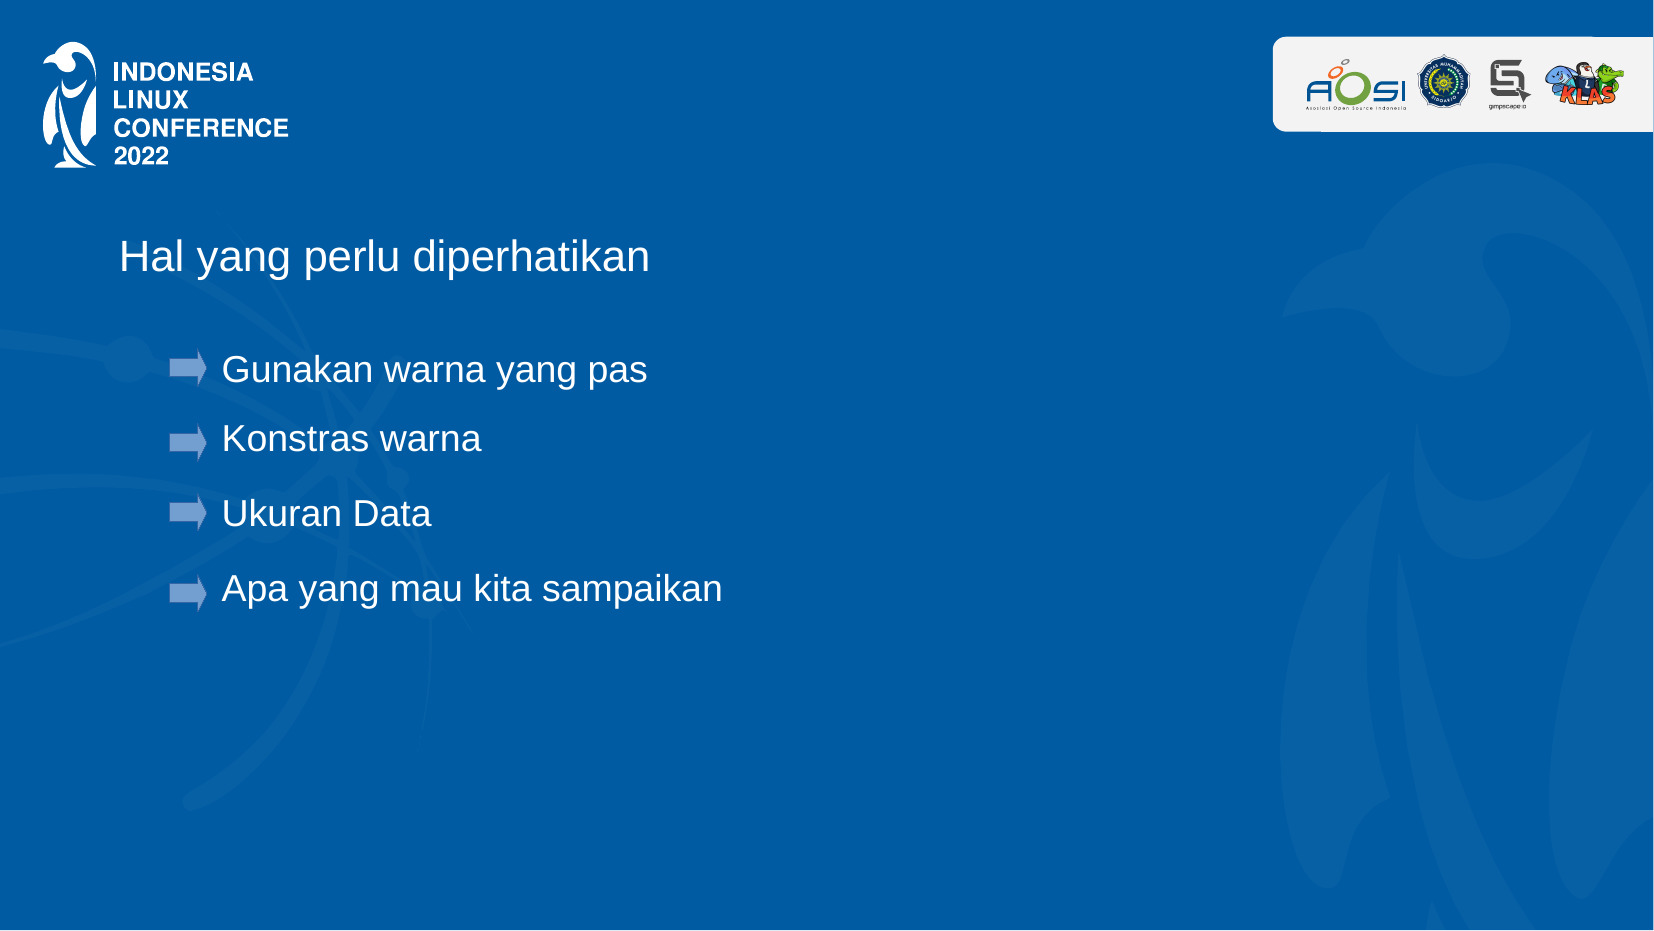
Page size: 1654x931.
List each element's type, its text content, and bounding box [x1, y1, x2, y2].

picture [1545, 62, 1624, 105]
text_box Ukuran Data [206, 485, 695, 543]
text_box Gunakan warna yang pas [206, 341, 695, 399]
text_box [169, 423, 207, 462]
picture [1417, 54, 1471, 108]
text_box Hal yang perlu diperhatikan [94, 225, 676, 338]
text_box [169, 493, 207, 531]
text_box [169, 348, 207, 387]
text_box [169, 574, 207, 612]
text_box Konstras warna [206, 410, 695, 468]
text_box Apa yang mau kita sampaikan [206, 560, 770, 660]
